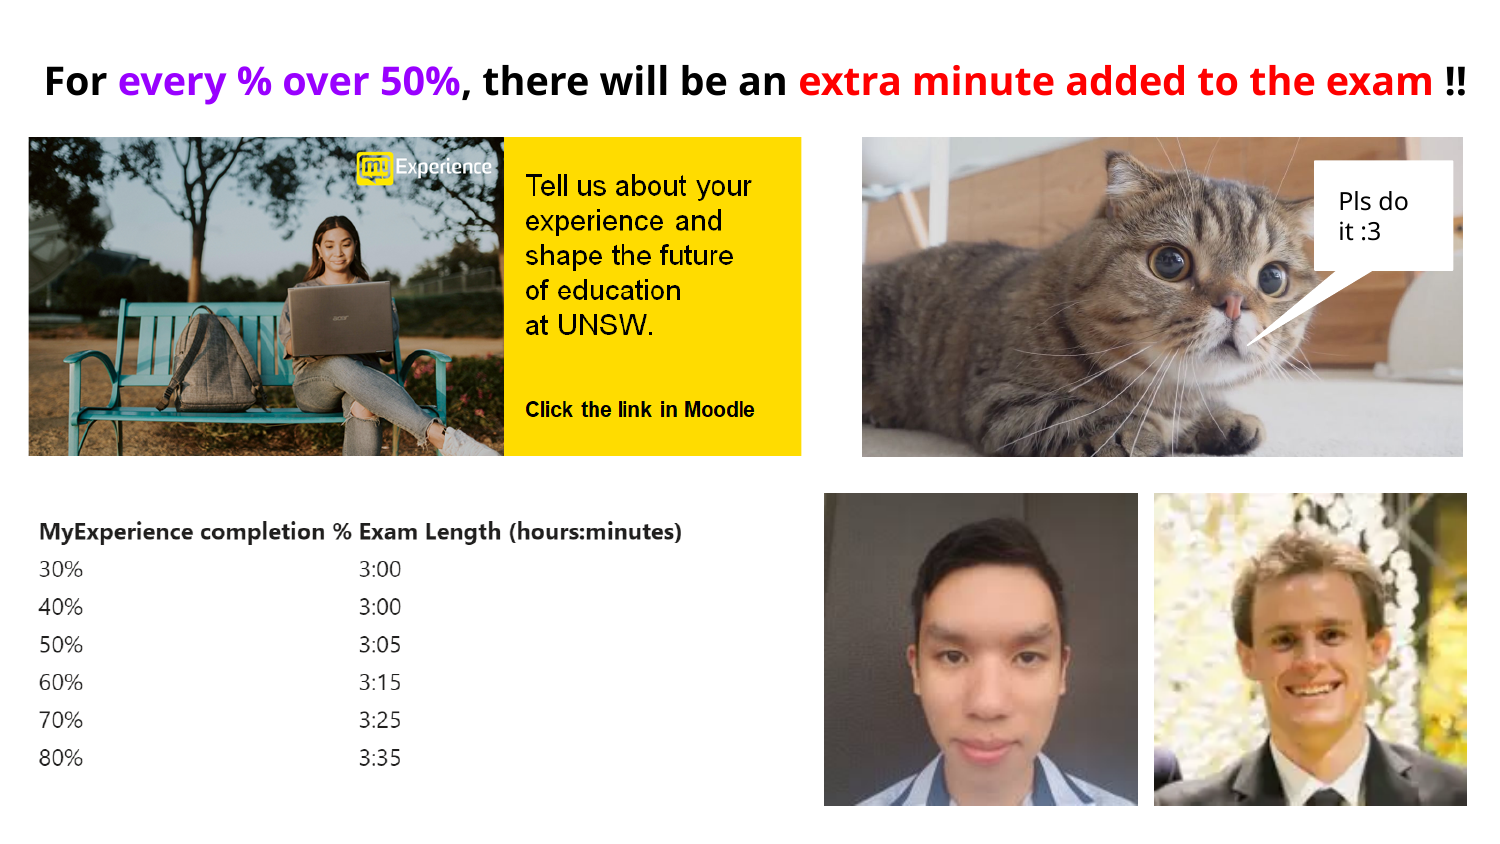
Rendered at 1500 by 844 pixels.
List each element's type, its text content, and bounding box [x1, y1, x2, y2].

text_box For every % over 50%, there will be an extra minute added to the exam !! [2, 33, 1500, 119]
text_box [1247, 161, 1453, 346]
picture [1154, 493, 1467, 806]
picture [28, 510, 695, 777]
picture [28, 137, 802, 457]
text_box Pls do it :3 [1323, 170, 1445, 261]
picture [862, 137, 1463, 457]
picture [824, 493, 1138, 806]
